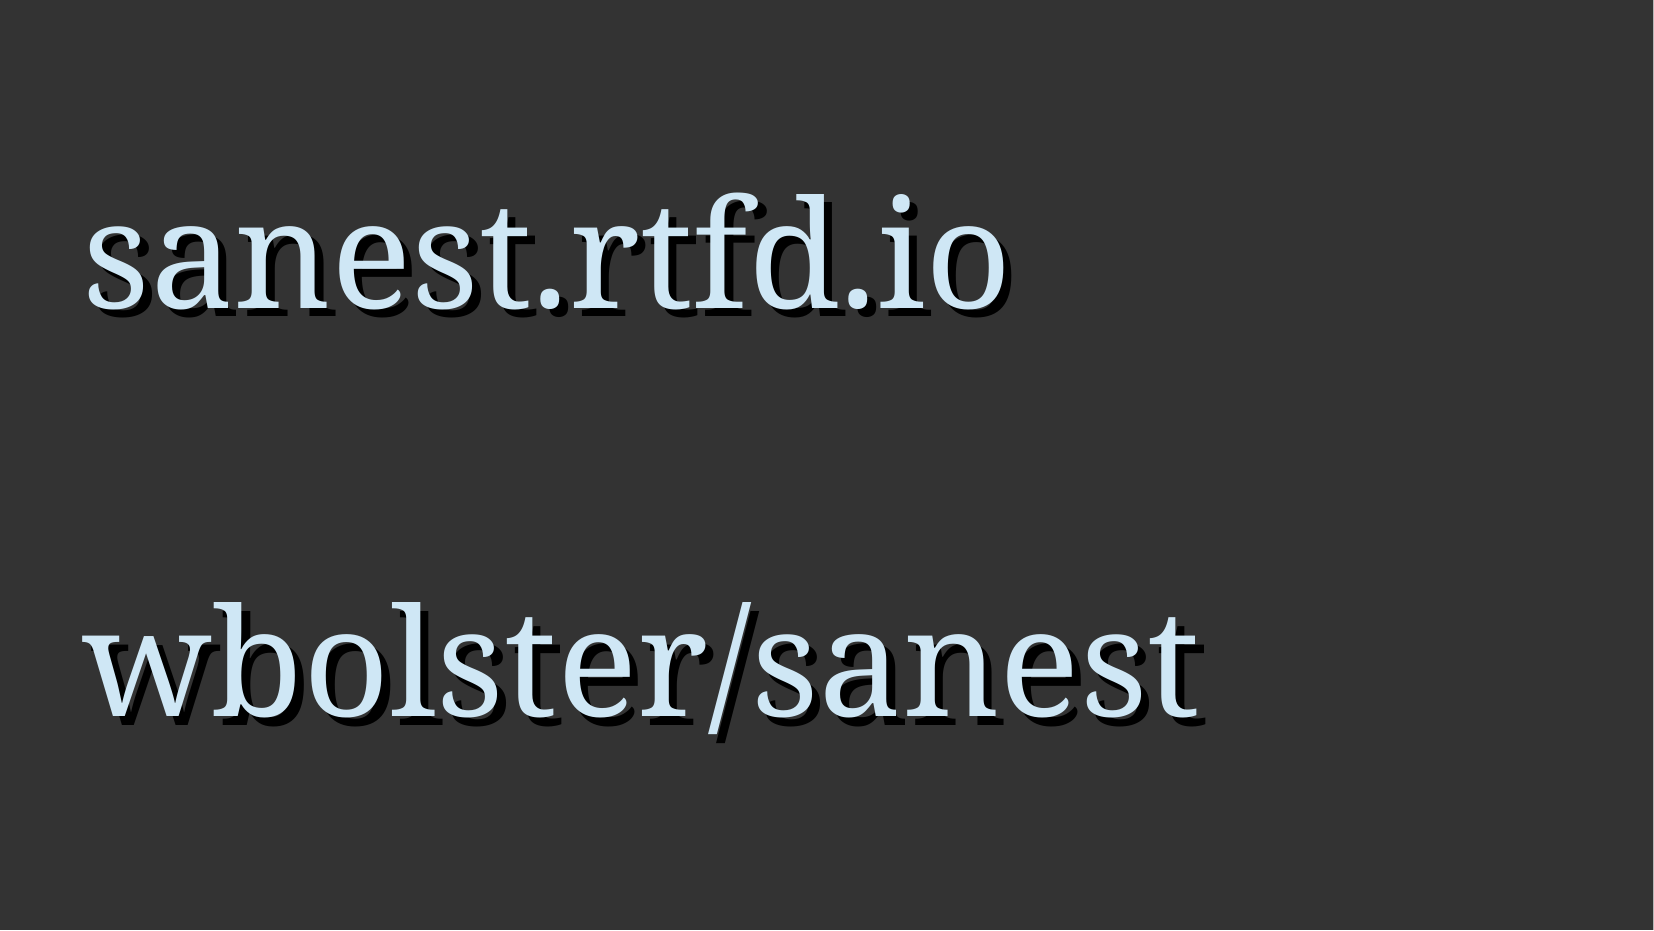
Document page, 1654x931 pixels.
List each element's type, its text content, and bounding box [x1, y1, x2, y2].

title sanest.rtfd.io wbolster/sanest [82, 147, 1571, 931]
